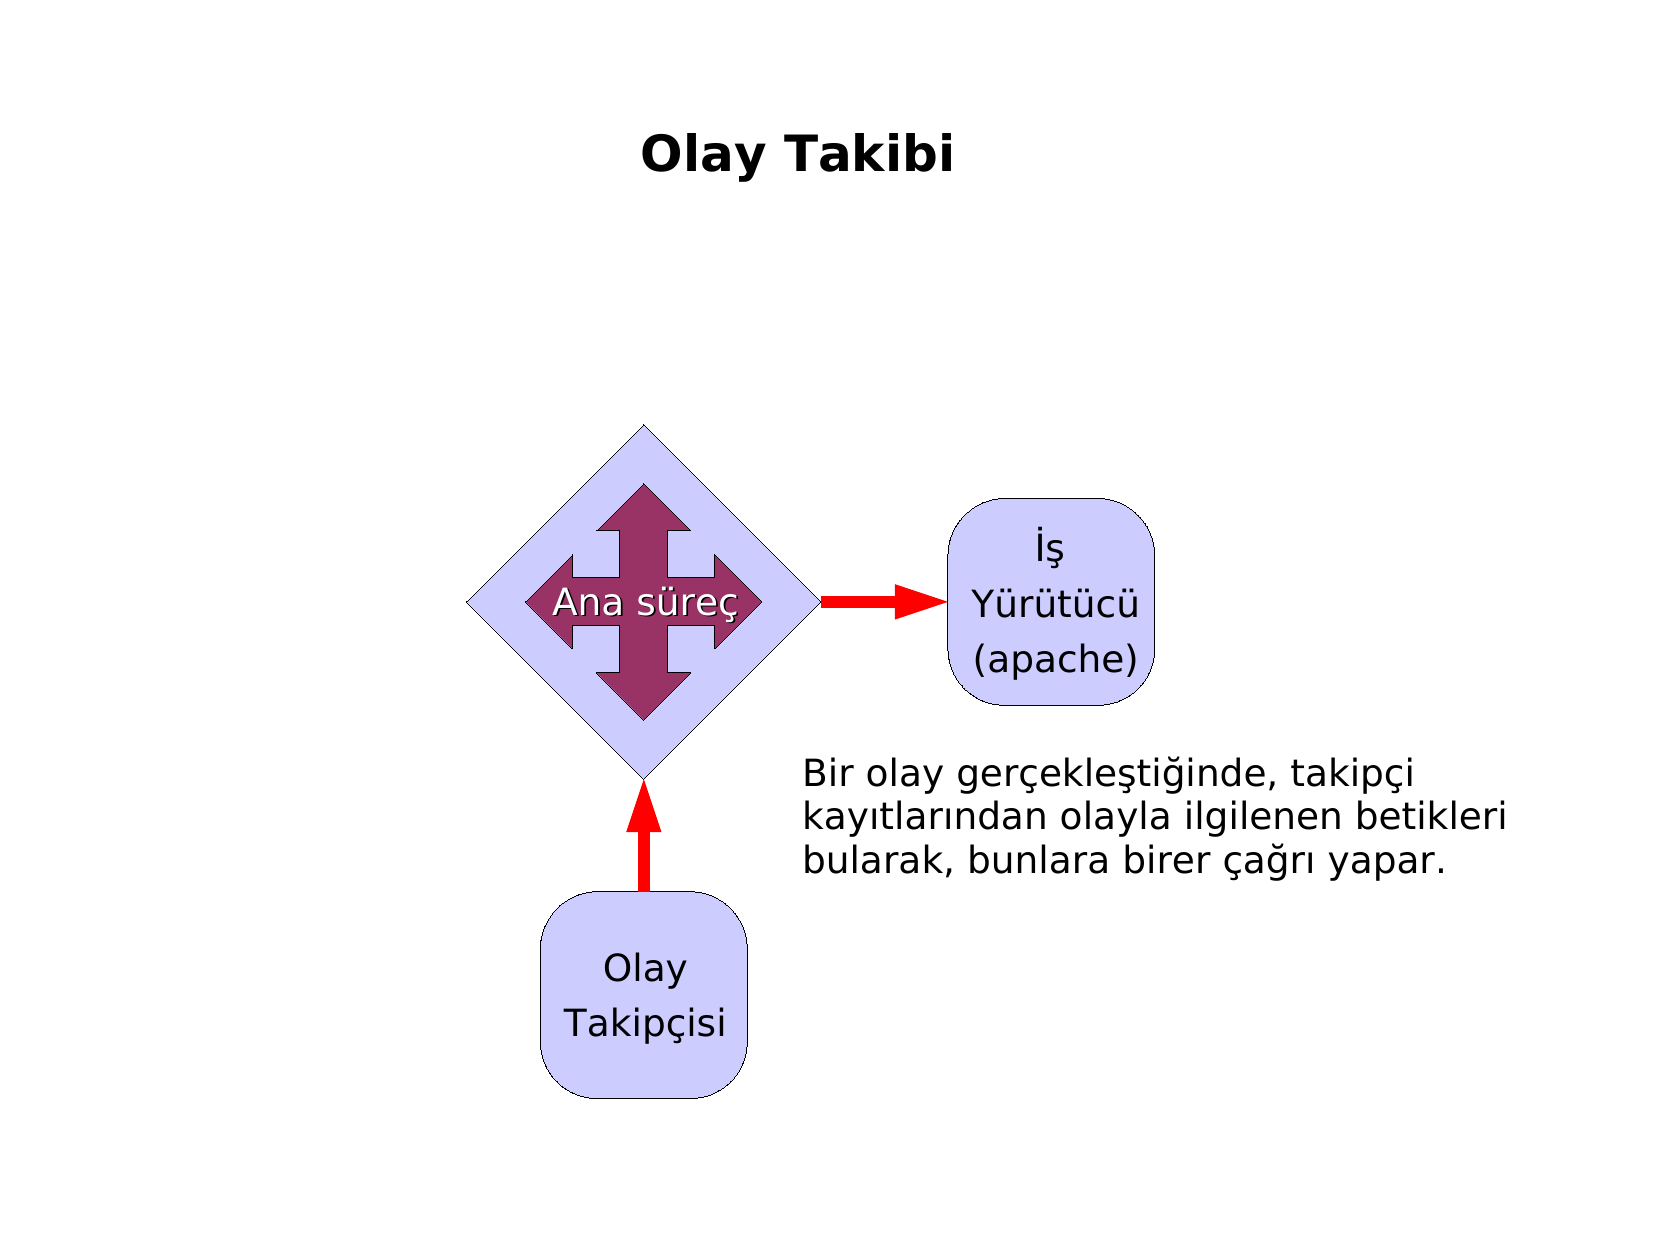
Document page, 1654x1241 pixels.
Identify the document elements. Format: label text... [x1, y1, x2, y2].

text_box Olay Takibi [625, 118, 971, 192]
text_box Ana süreç [537, 572, 810, 680]
text_box İş Yürütücü (apache) [956, 519, 1156, 689]
text_box Olay Takipçisi [549, 939, 742, 1053]
text_box [810, 590, 821, 613]
text_box [961, 498, 1142, 519]
text_box [466, 424, 792, 673]
text_box [544, 680, 743, 779]
text_box [947, 526, 956, 678]
text_box Bir olay gerçekleştiğinde, takipçi kayıtlarından olayla ilgilenen betikleri bularak, bunlara birer çağrı yapar. [787, 744, 1524, 890]
text_box [964, 689, 1138, 706]
text_box [540, 891, 748, 1099]
